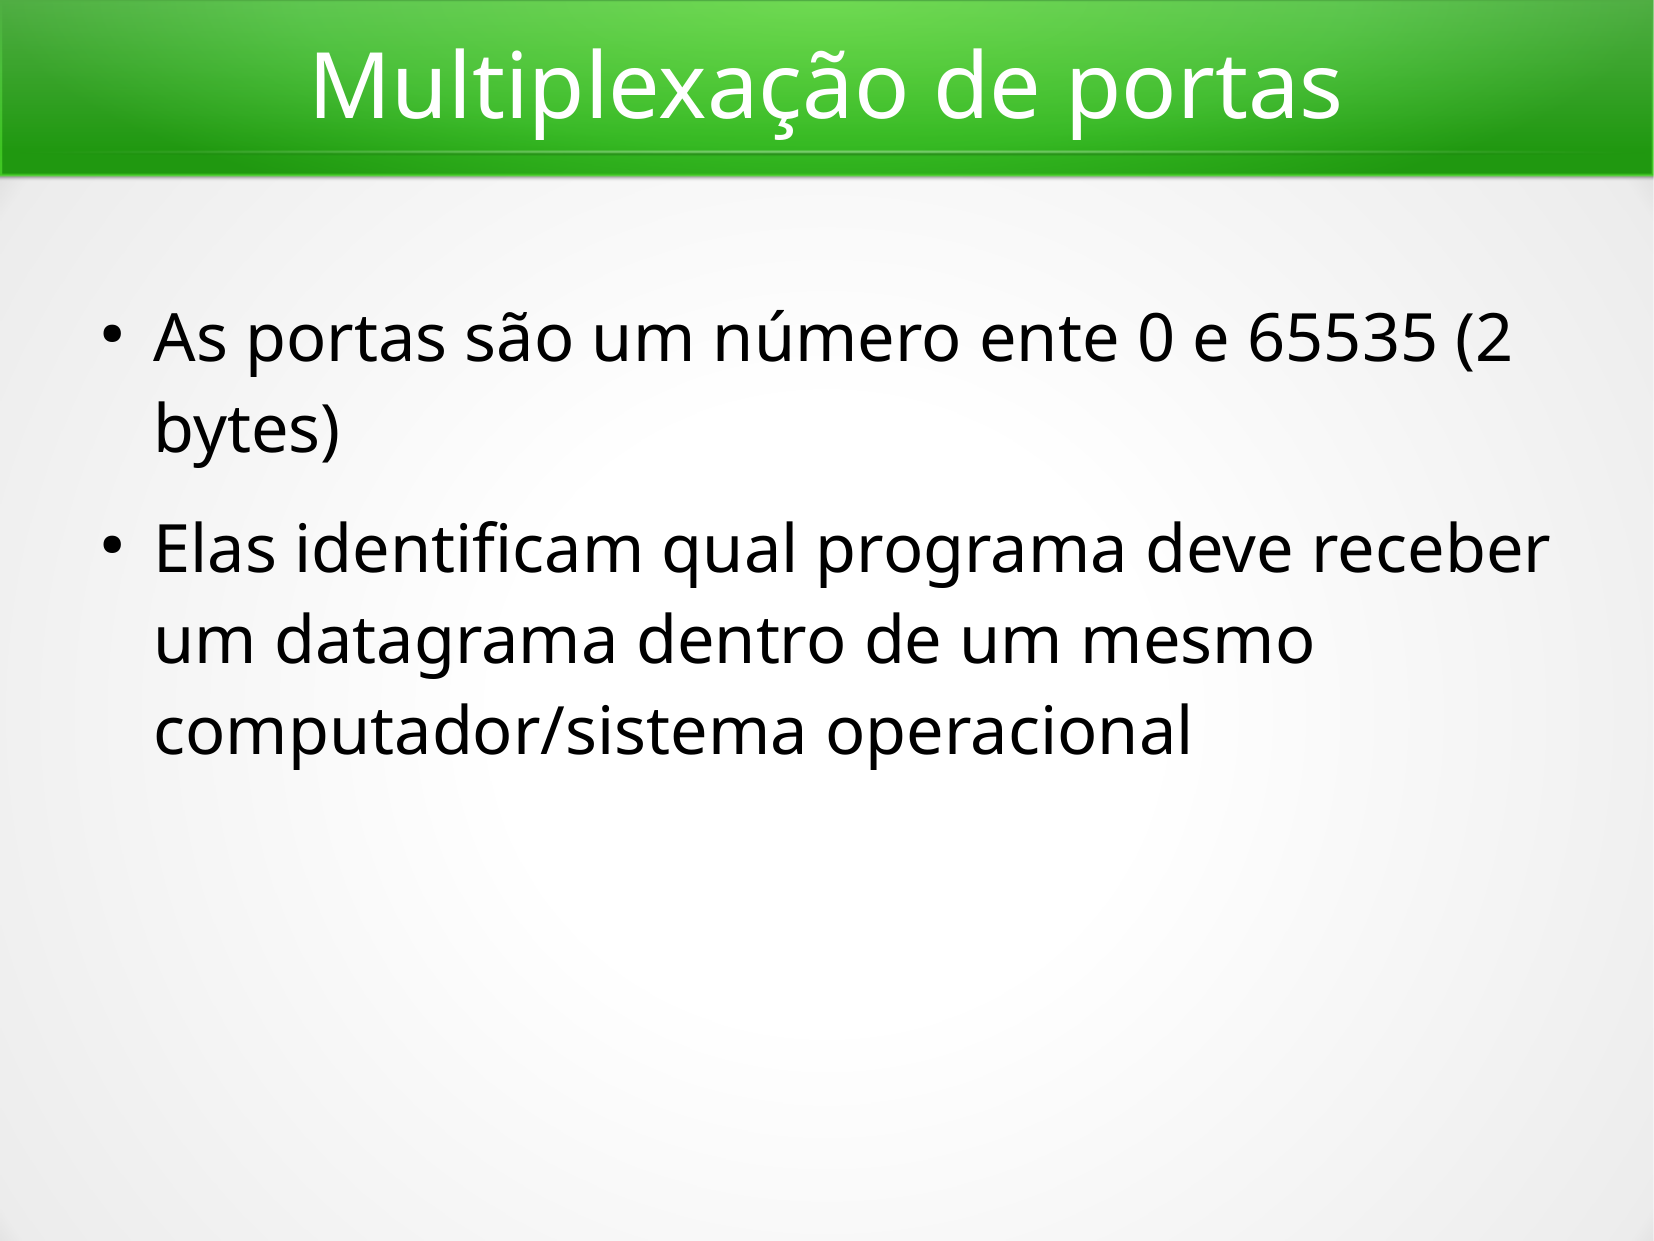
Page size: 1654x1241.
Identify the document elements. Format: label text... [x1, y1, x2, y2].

list As portas são um número ente 0 e 65535 (2 bytes) Elas identificam qual programa deve receber um datagrama dentro de um mesmo computador/sistema operacional [82, 290, 1571, 1010]
picture [0, 0, 1654, 1241]
title Multiplexação de portas [82, 11, 1571, 154]
